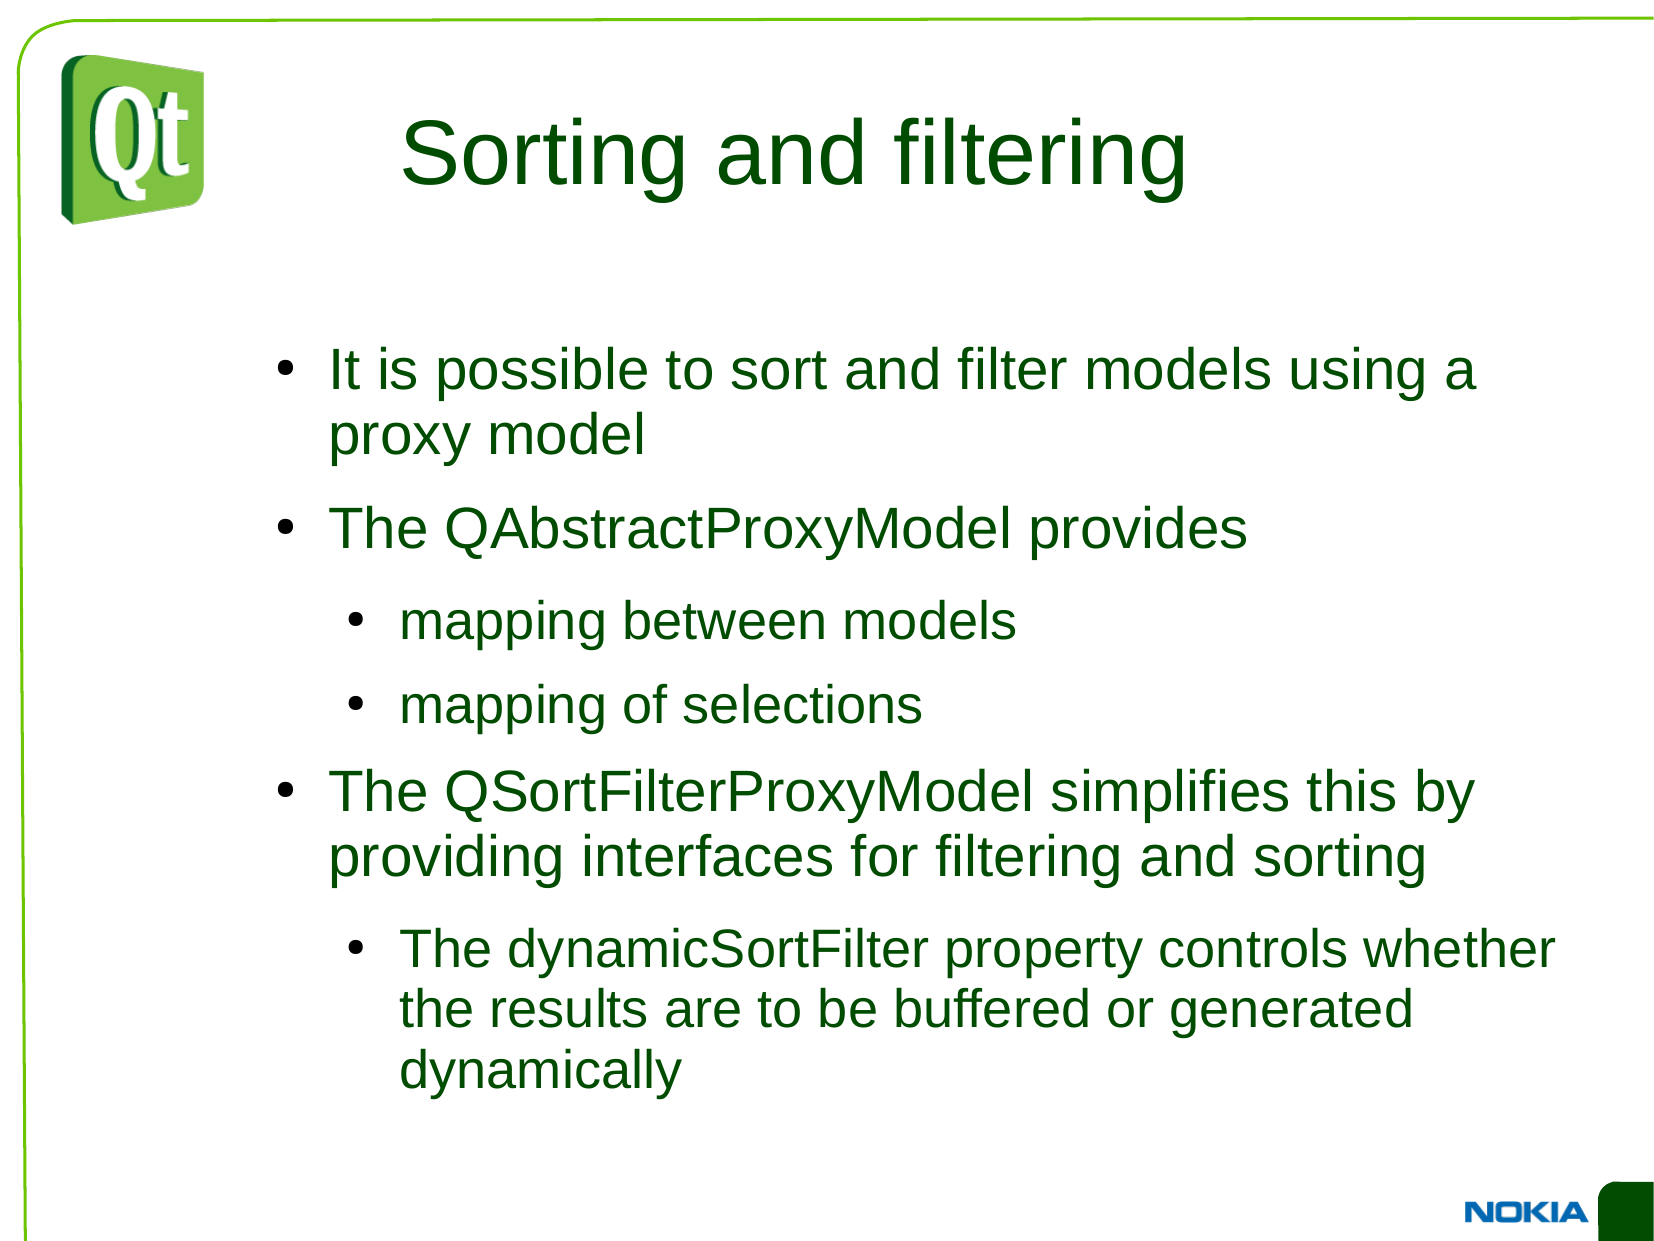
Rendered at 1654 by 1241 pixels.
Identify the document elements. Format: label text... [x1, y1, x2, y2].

list It is possible to sort and filter models using a proxy model The QAbstractProxyModel provides mapping between models mapping of selections The QSortFilterProxyModel simplifies this by providing interfaces for filtering and sorting The dynamicSortFilter property controls whether the results are to be buffered or generated dynamically [257, 336, 1577, 1101]
title Sorting and filtering [257, 56, 1333, 250]
picture [61, 55, 204, 225]
picture [1465, 1201, 1589, 1223]
